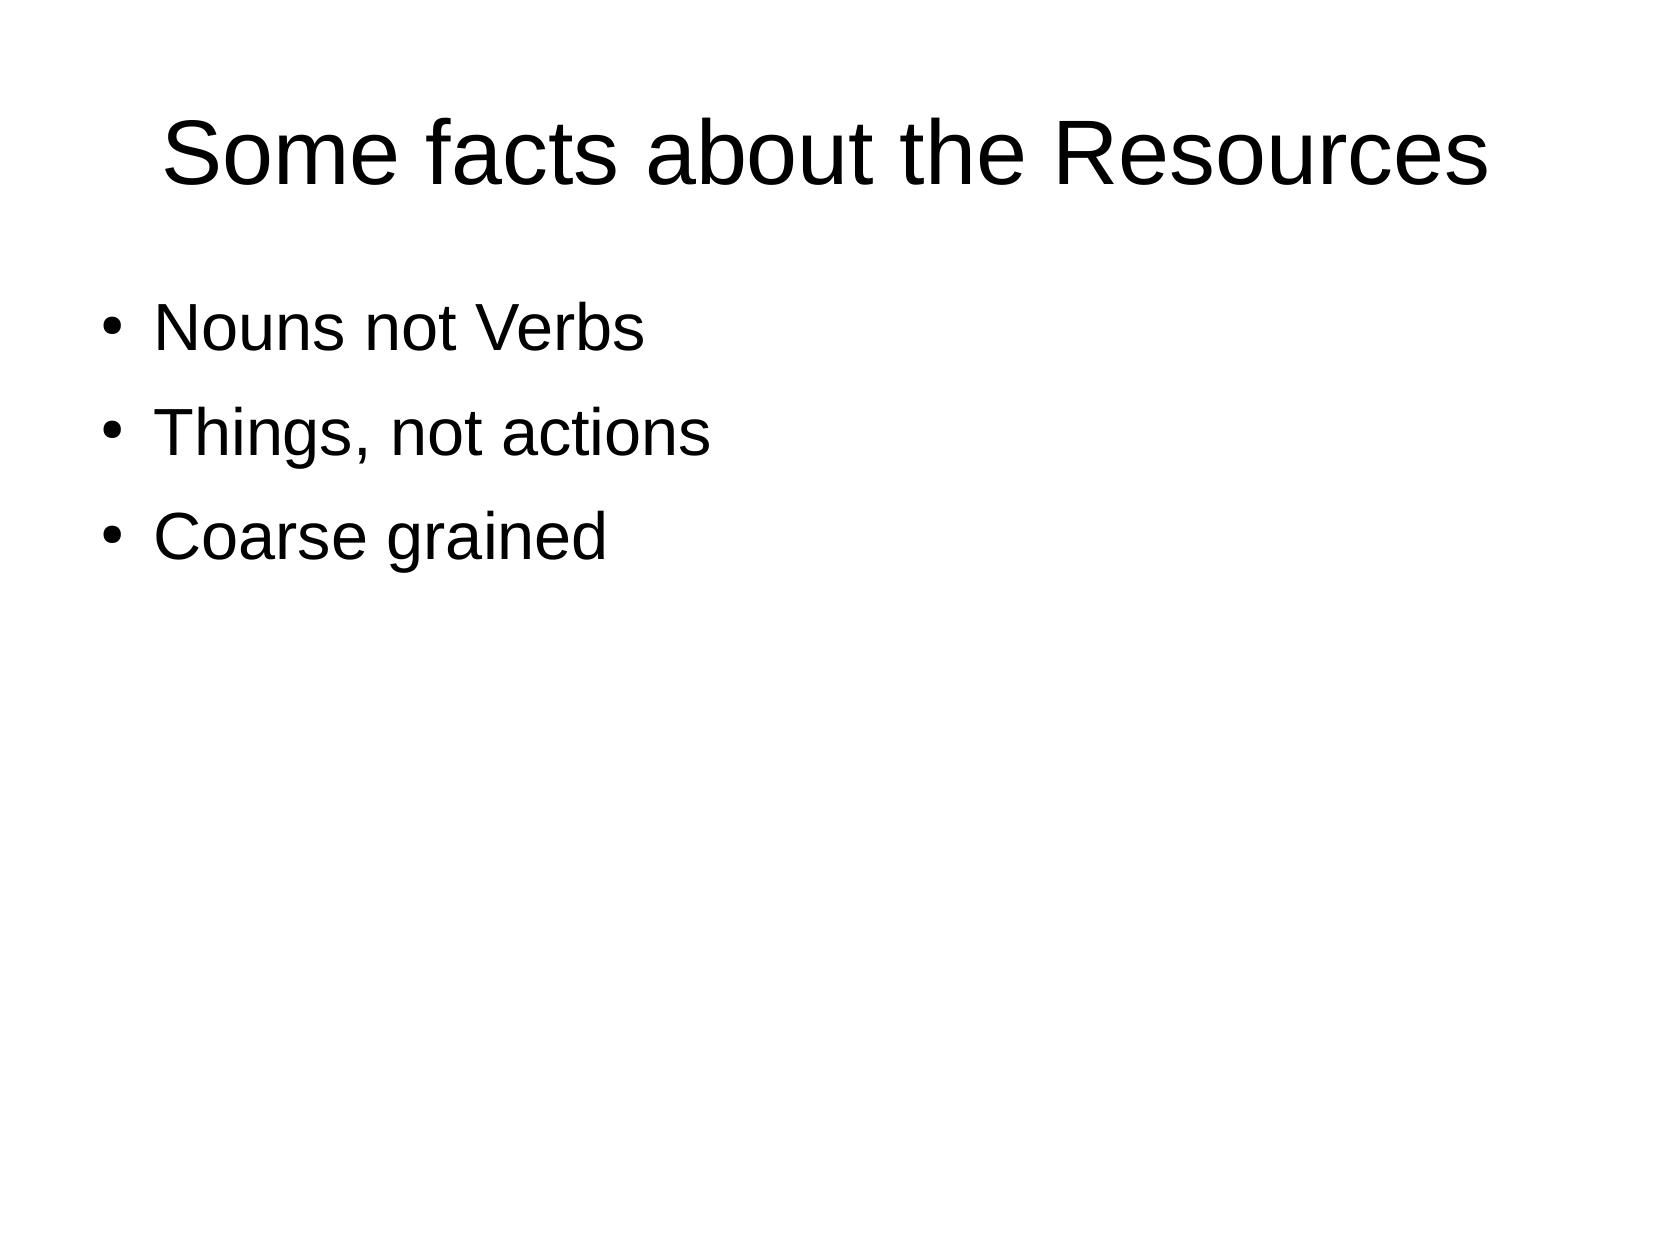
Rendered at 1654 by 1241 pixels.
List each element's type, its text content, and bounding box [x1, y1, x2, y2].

title Some facts about the Resources [82, 49, 1571, 257]
list Nouns not Verbs Things, not actions Coarse grained [82, 290, 1571, 1010]
